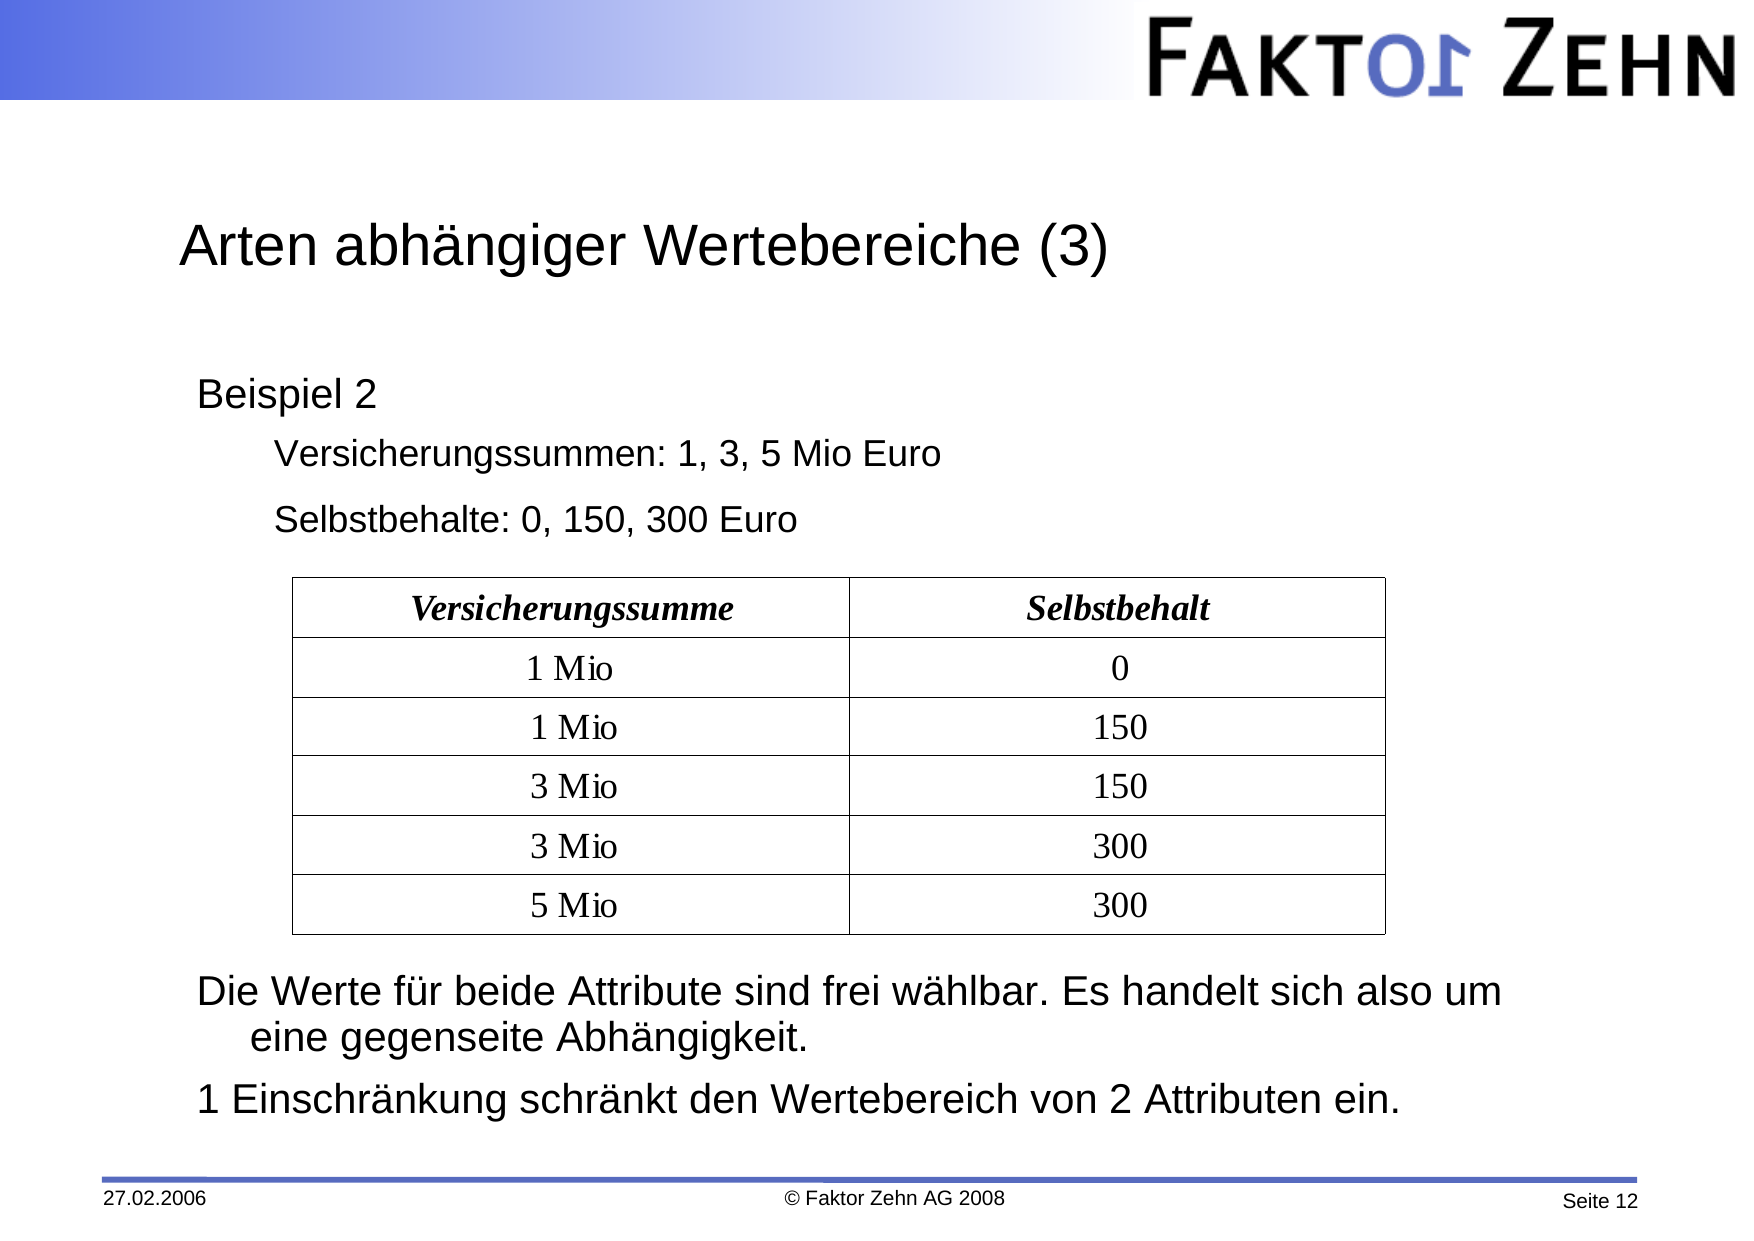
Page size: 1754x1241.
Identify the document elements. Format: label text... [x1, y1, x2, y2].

list Die Werte für beide Attribute sind frei wählbar. Es handelt sich also um eine gegenseite Abhängigkeit. 1 Einschränkung schränkt den Wertebereich von 2 Attributen ein. [179, 967, 1576, 1158]
title Arten abhängiger Wertebereiche (3) [179, 142, 1576, 349]
list Beispiel 2 Versicherungssummen: 1, 3, 5 Mio Euro Selbstbehalte: 0, 150, 300 Euro [179, 371, 1576, 562]
chart [88, 577, 1616, 1004]
picture [1133, 2, 1749, 105]
